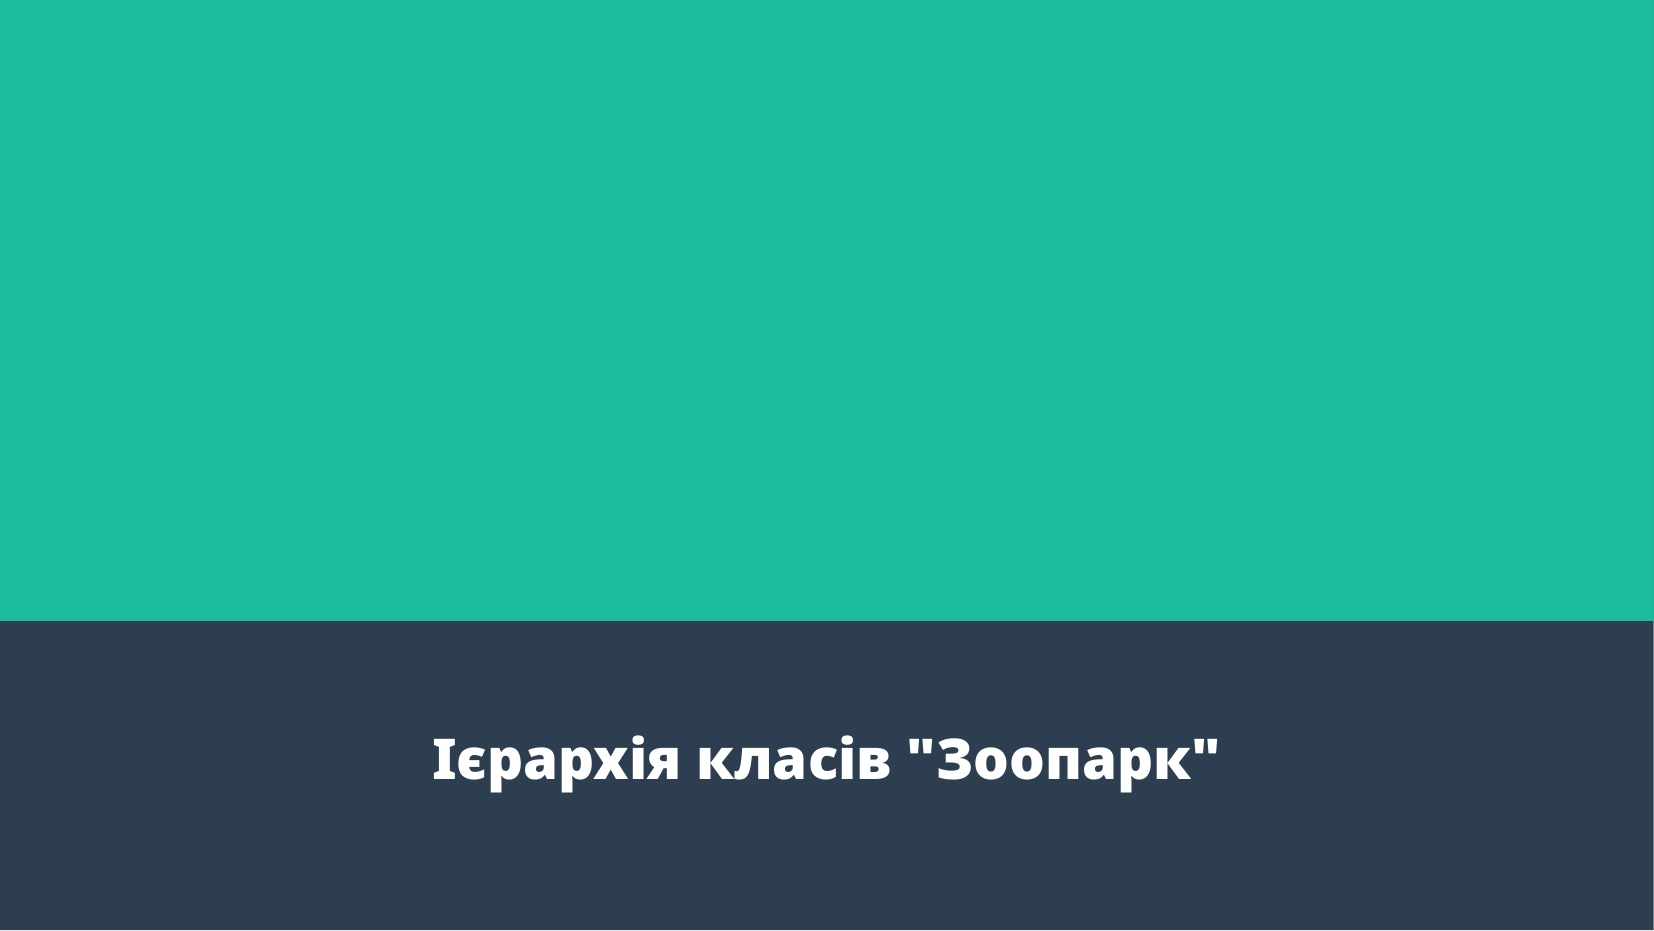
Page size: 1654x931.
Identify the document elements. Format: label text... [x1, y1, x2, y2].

title Iєрархія класів "Зоопарк" [59, 679, 1595, 798]
